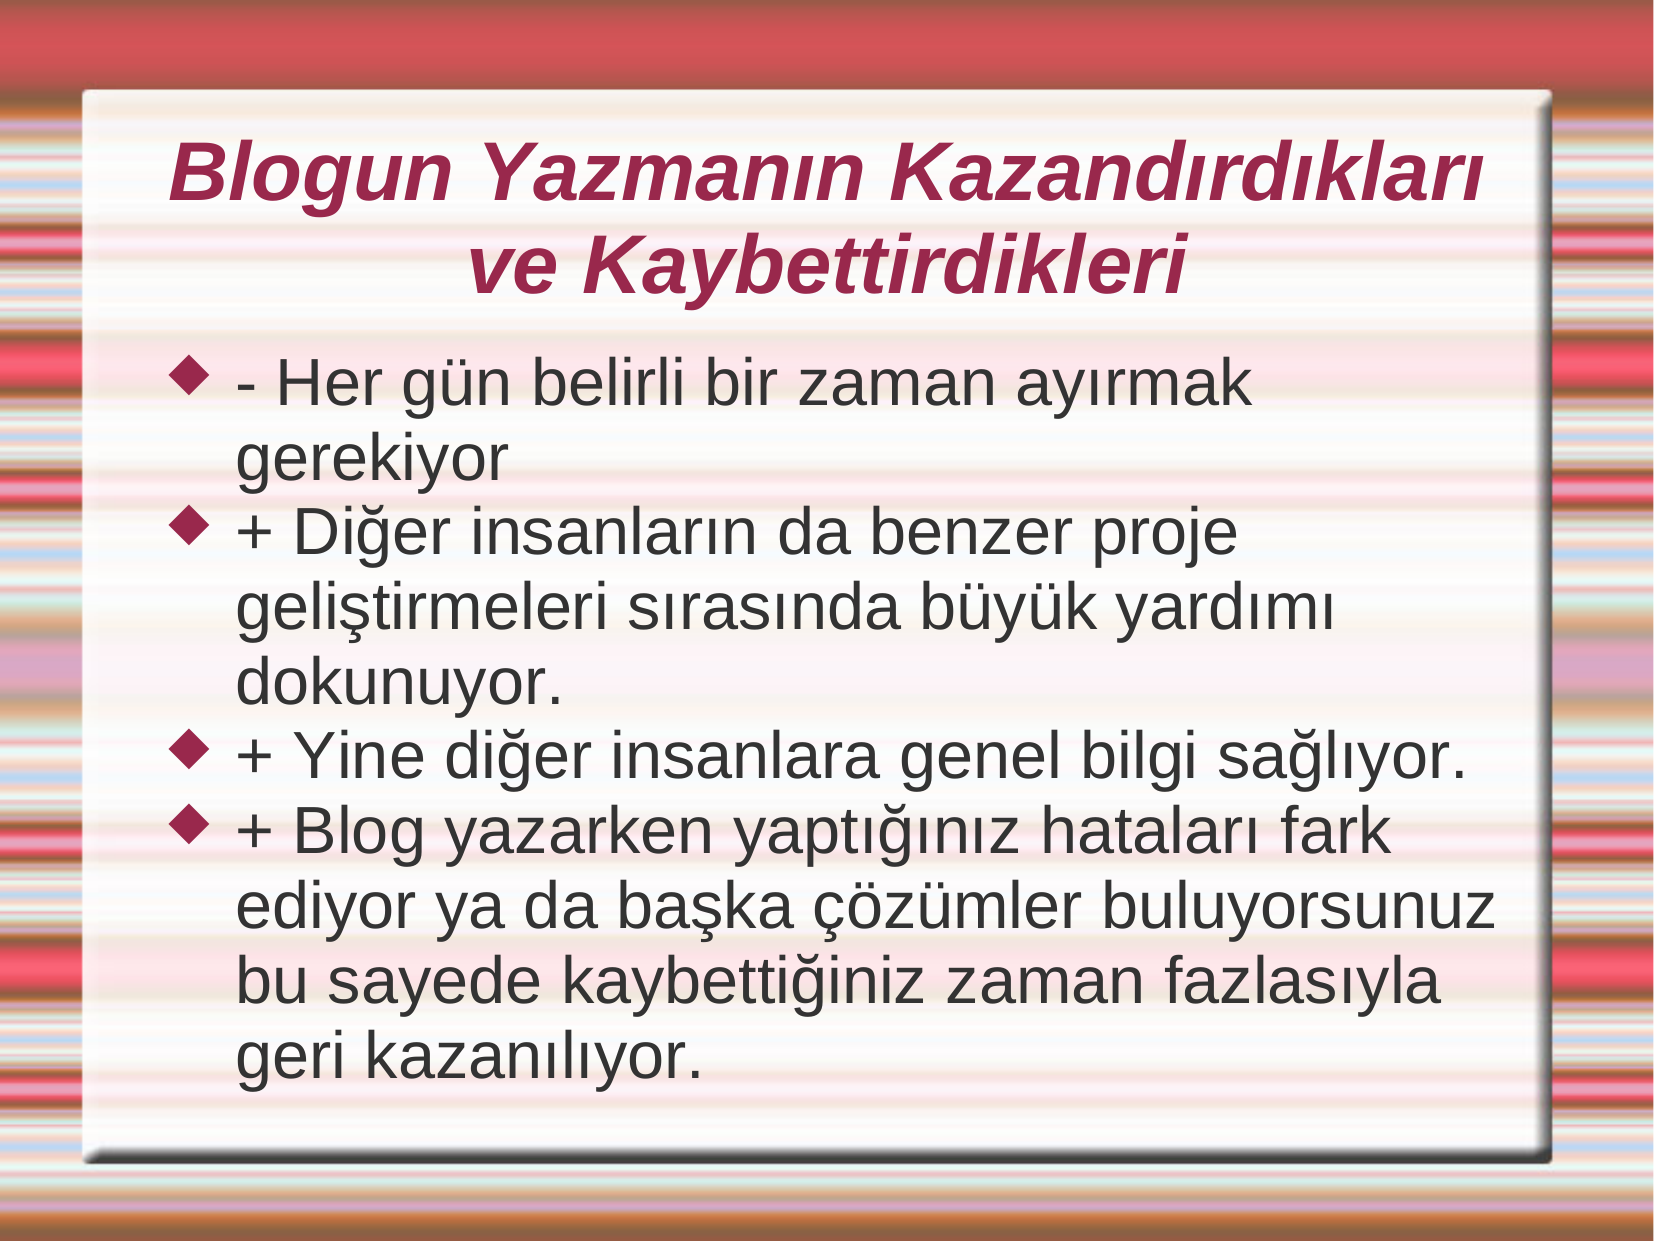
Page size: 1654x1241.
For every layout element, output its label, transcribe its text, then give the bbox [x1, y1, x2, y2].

list - Her gün belirli bir zaman ayırmak gerekiyor + Diğer insanların da benzer proje geliştirmeleri sırasında büyük yardımı dokunuyor. + Yine diğer insanlara genel bilgi sağlıyor. + Blog yazarken yaptığınız hataları fark ediyor ya da başka çözümler buluyorsunuz bu sayede kaybettiğiniz zaman fazlasıyla geri kazanılıyor. [152, 344, 1534, 1127]
picture [0, 0, 1654, 1241]
title Blogun Yazmanın Kazandırdıkları ve Kaybettirdikleri [121, 114, 1534, 322]
